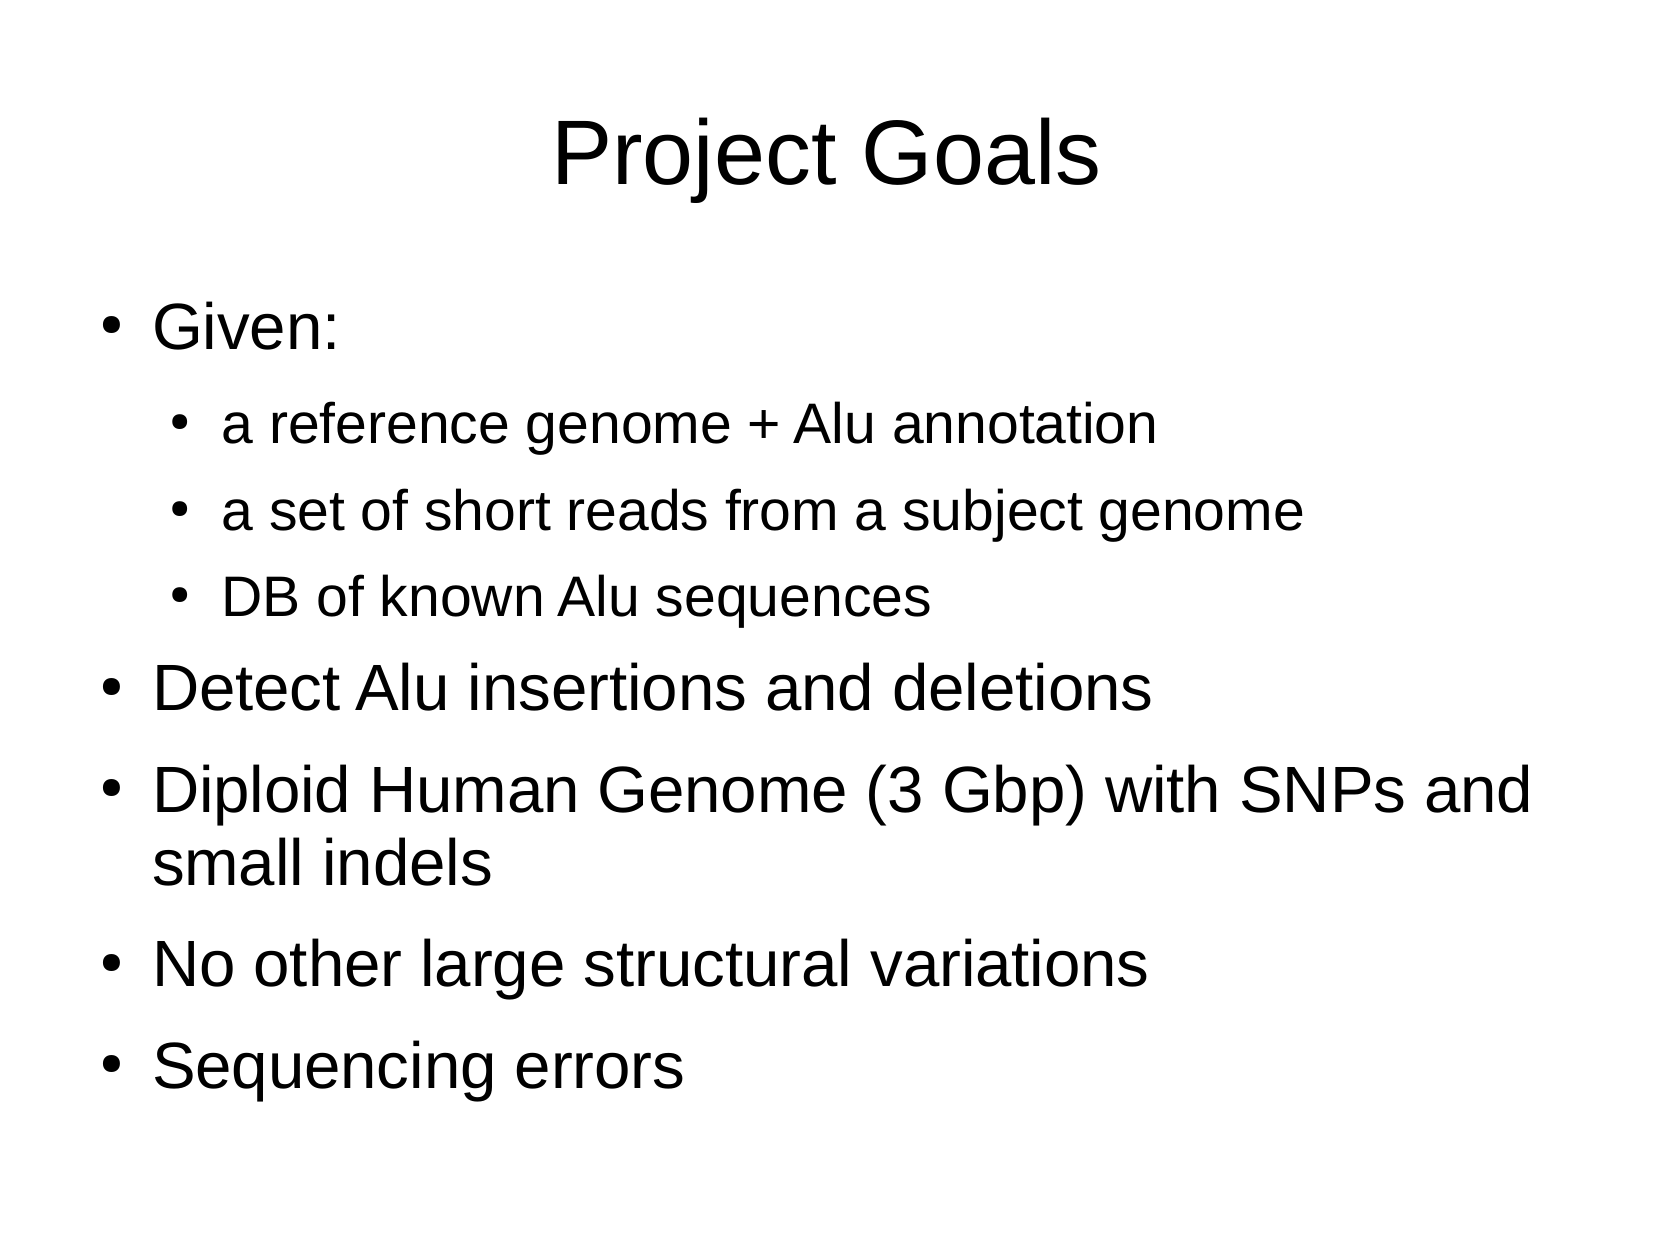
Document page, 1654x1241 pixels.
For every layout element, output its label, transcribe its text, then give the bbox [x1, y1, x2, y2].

title Project Goals [82, 49, 1571, 257]
list Given: a reference genome + Alu annotation a set of short reads from a subject genome DB of known Alu sequences Detect Alu insertions and deletions Diploid Human Genome (3 Gbp) with SNPs and small indels No other large structural variations Sequencing errors [82, 290, 1571, 1109]
